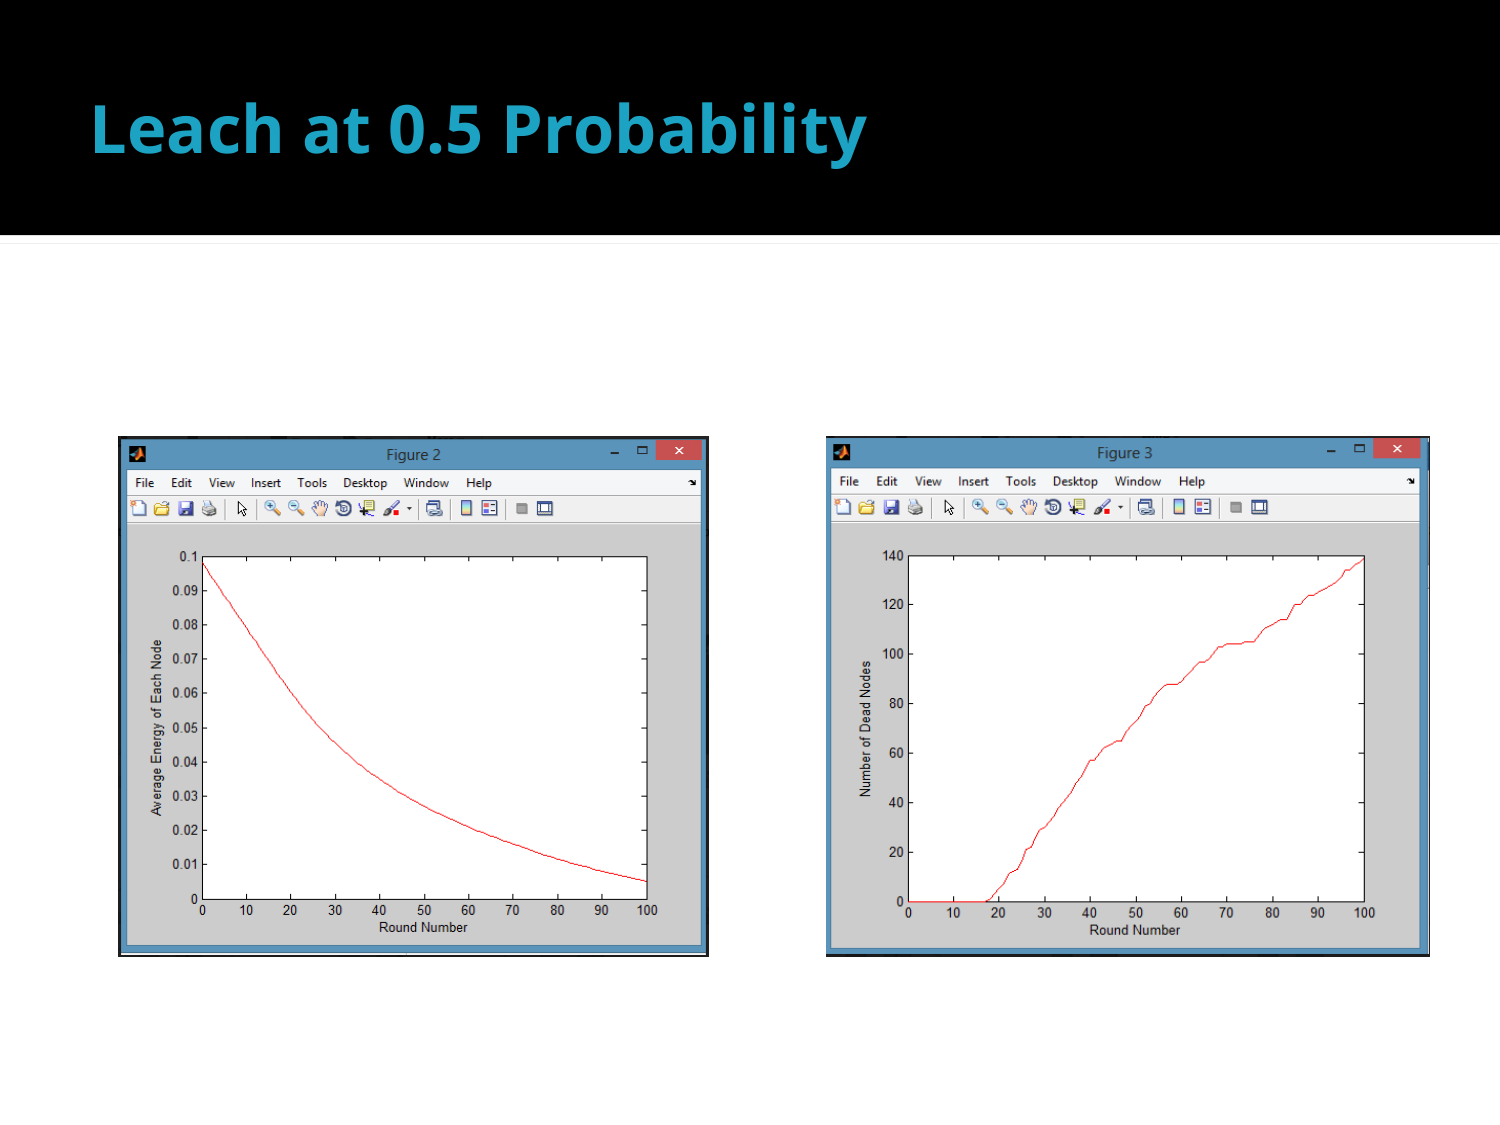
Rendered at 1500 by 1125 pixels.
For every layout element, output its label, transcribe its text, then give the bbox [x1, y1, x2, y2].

title Leach at 0.5 Probability [74, 24, 1425, 230]
picture [118, 436, 709, 957]
picture [826, 436, 1430, 957]
